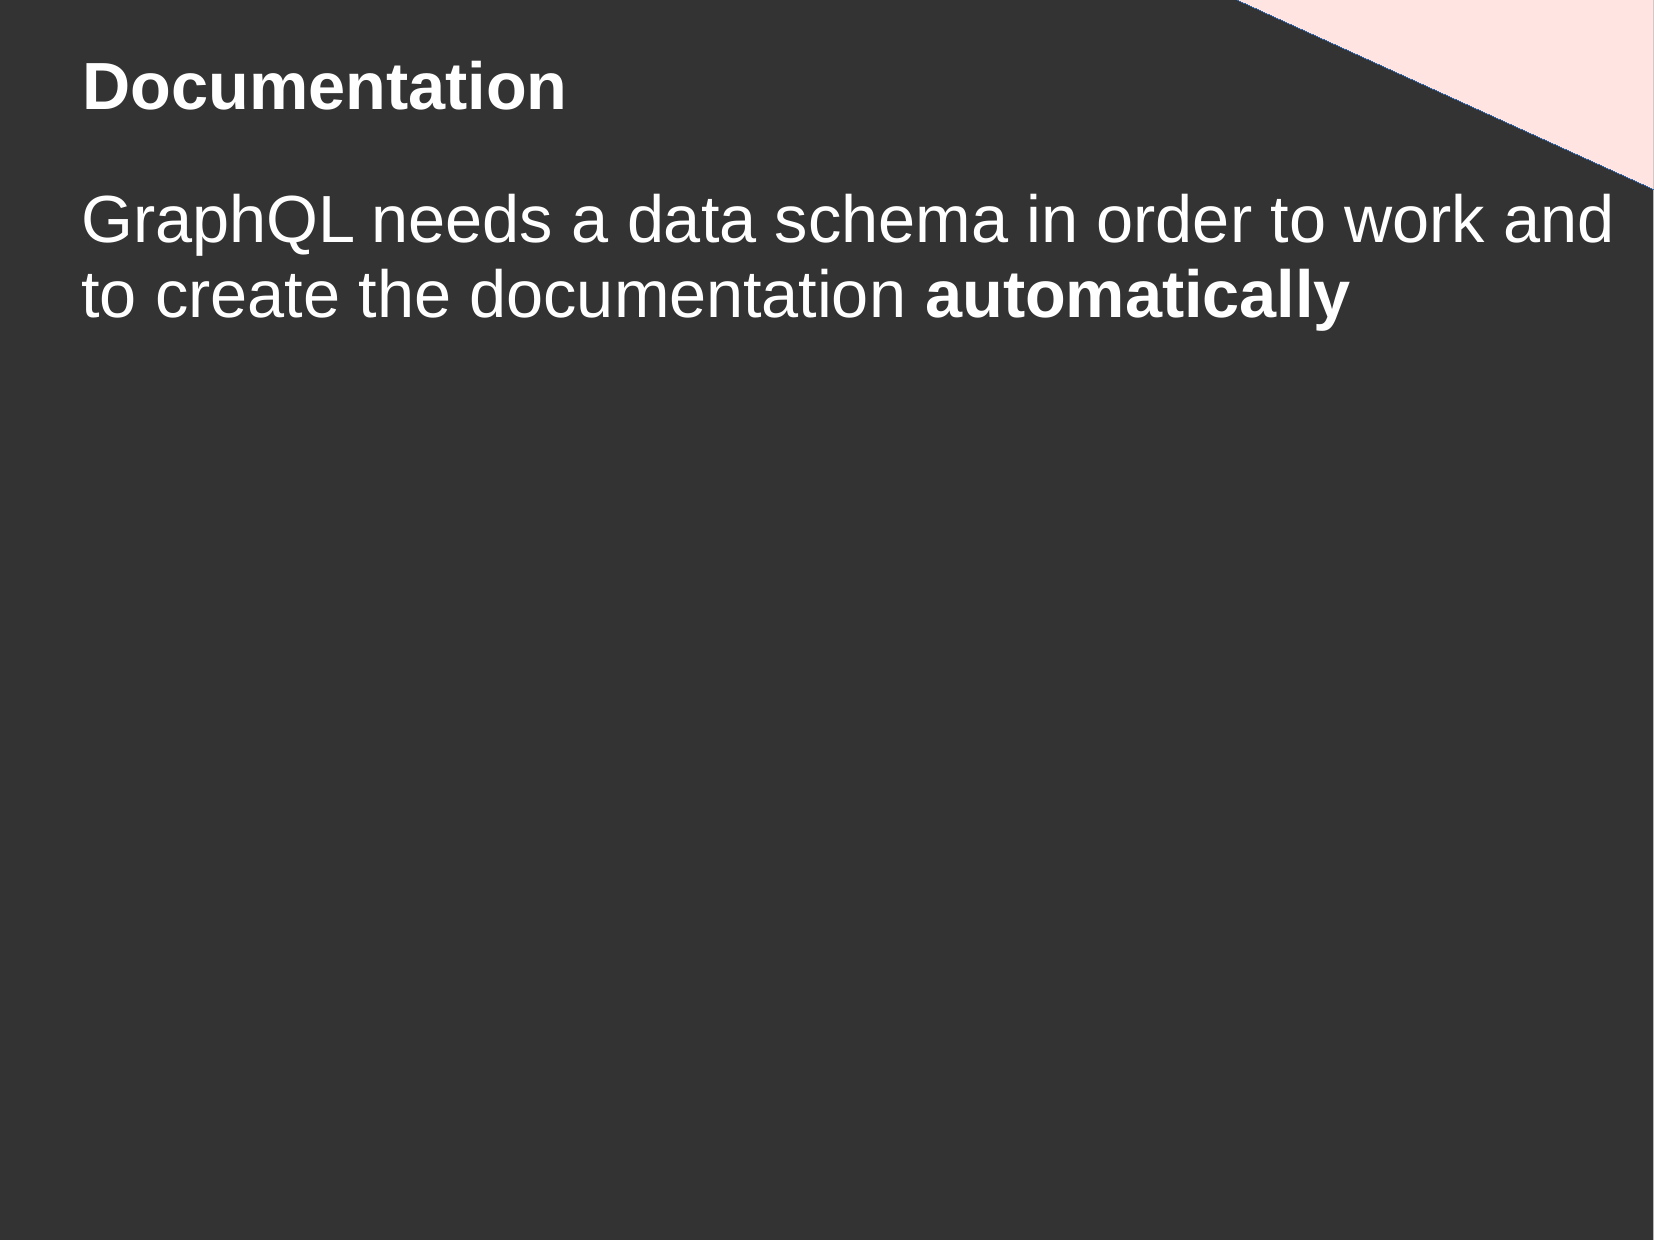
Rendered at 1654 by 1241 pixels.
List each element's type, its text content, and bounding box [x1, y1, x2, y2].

title Documentation [82, 49, 1569, 152]
title GraphQL needs a data schema in order to work and to create the documentation automatically [81, 182, 1621, 333]
text_box [1237, 0, 1654, 190]
